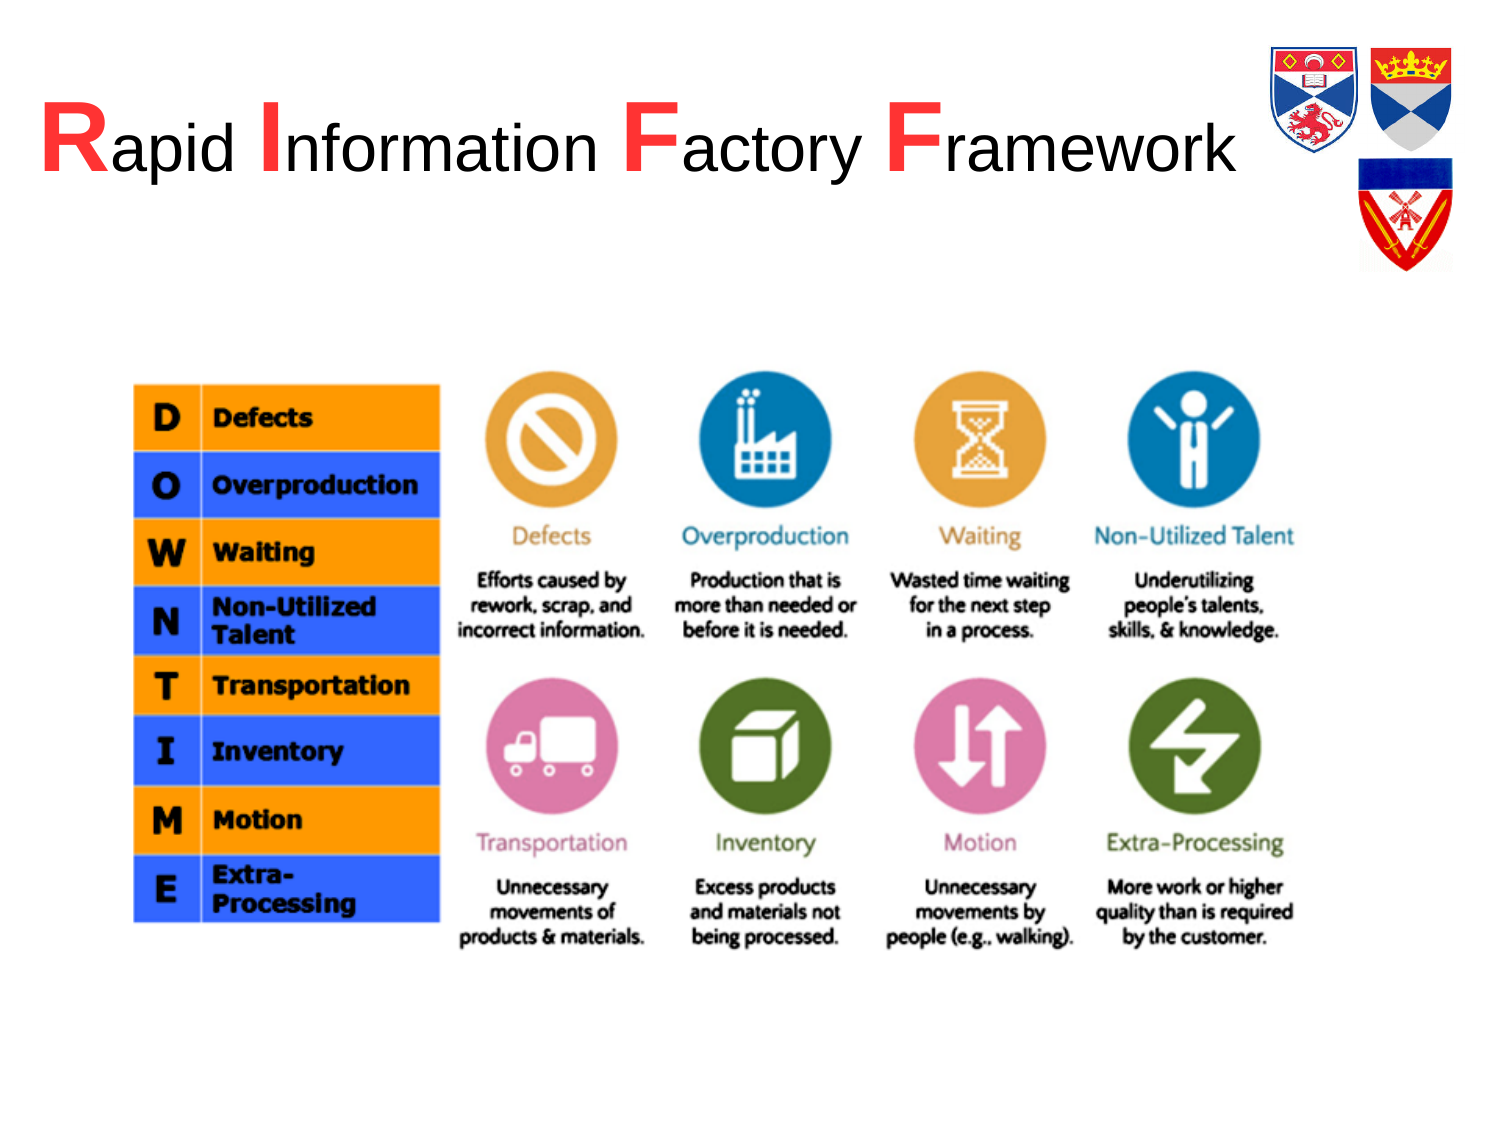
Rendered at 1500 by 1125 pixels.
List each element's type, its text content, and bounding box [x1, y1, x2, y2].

text_box Rapid Information Factory Framework [23, 73, 1269, 201]
picture [1268, 45, 1465, 154]
picture [132, 353, 1323, 957]
picture [1358, 158, 1453, 272]
